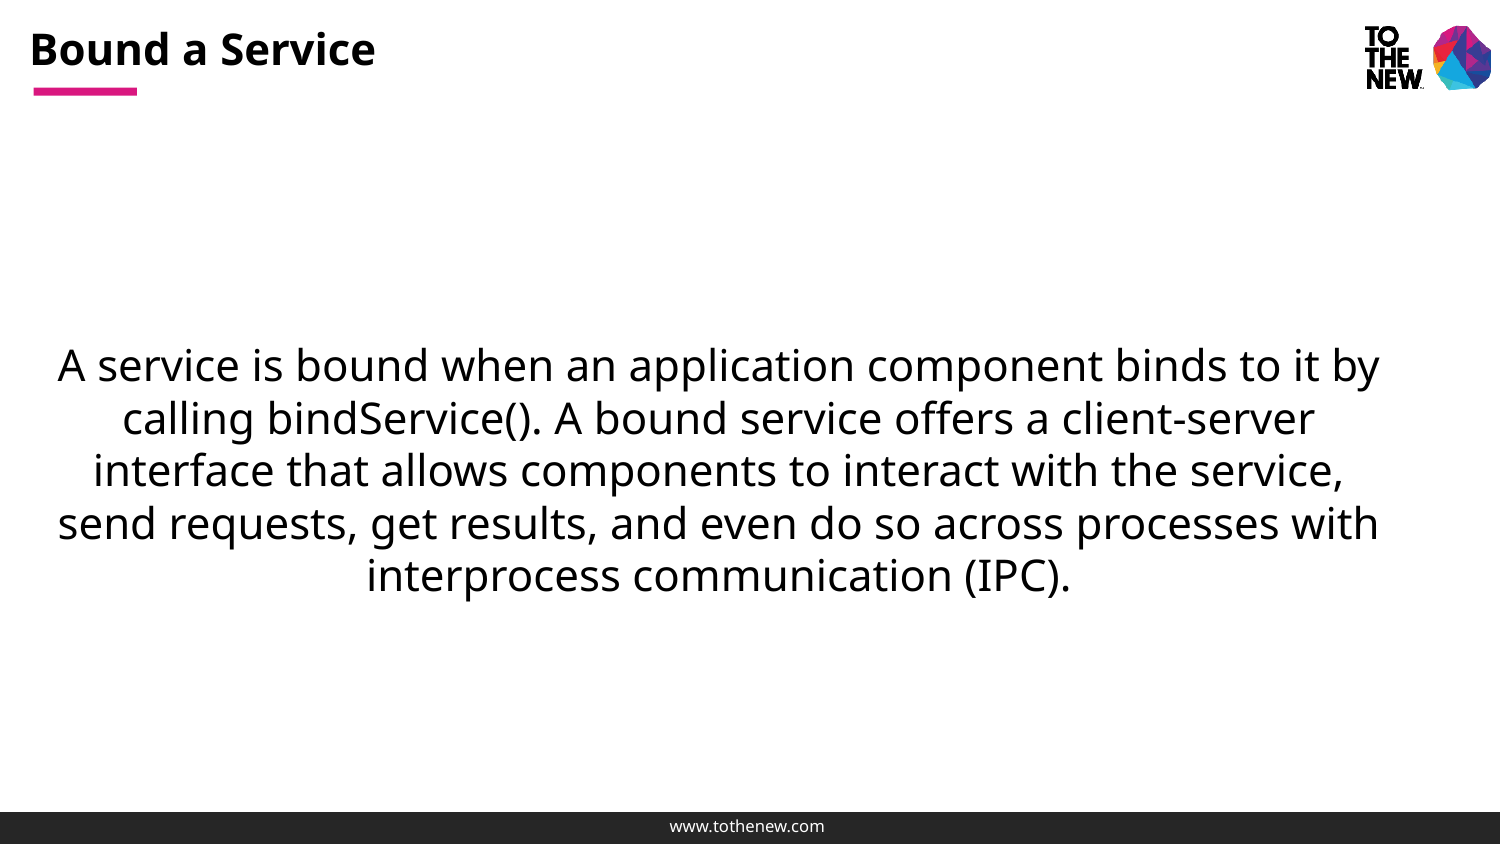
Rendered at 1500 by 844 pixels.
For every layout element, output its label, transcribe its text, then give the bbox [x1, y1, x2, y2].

picture [1350, 0, 1500, 116]
title Bound a Service [14, 14, 1350, 85]
list A service is bound when an application component binds to it by calling bindService(). A bound service offers a client-server interface that allows components to interact with the service, send requests, get results, and even do so across processes with interprocess communication (IPC). [35, 154, 1404, 804]
